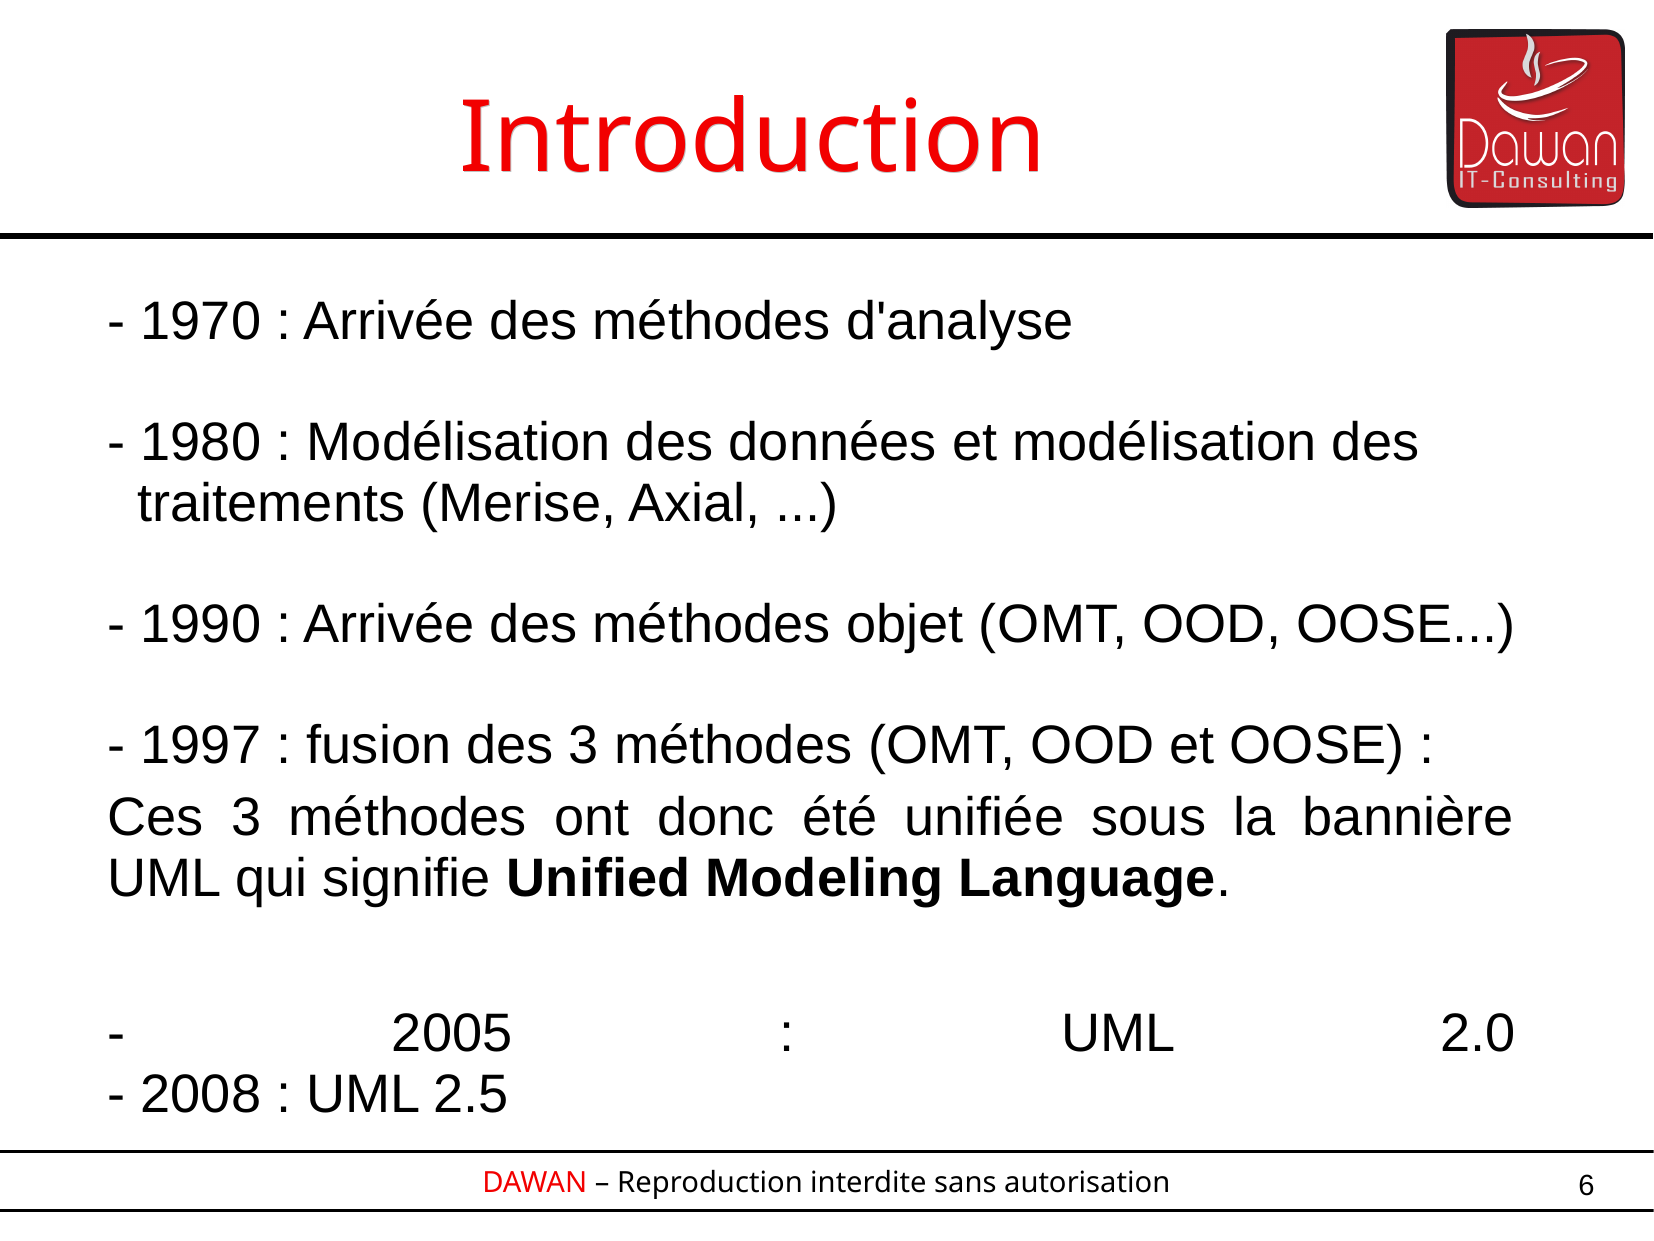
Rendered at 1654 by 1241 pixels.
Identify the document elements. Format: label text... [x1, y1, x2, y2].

picture [1447, 29, 1625, 208]
text_box - 1970 : Arrivée des méthodes d'analyse - 1980 : Modélisation des données et modélisation des traitements (Merise, Axial, ...) - 1990 : Arrivée des méthodes objet (OMT, OOD, OOSE...) - 1997 : fusion des 3 méthodes (OMT, OOD et OOSE) : Ces 3 méthodes ont donc été unifiée sous la bannière UML qui signifie Unified Modeling Language. - 2005 : UML 2.0 - 2008 : UML 2.5 [88, 283, 1536, 1205]
title Introduction [59, 29, 1447, 237]
